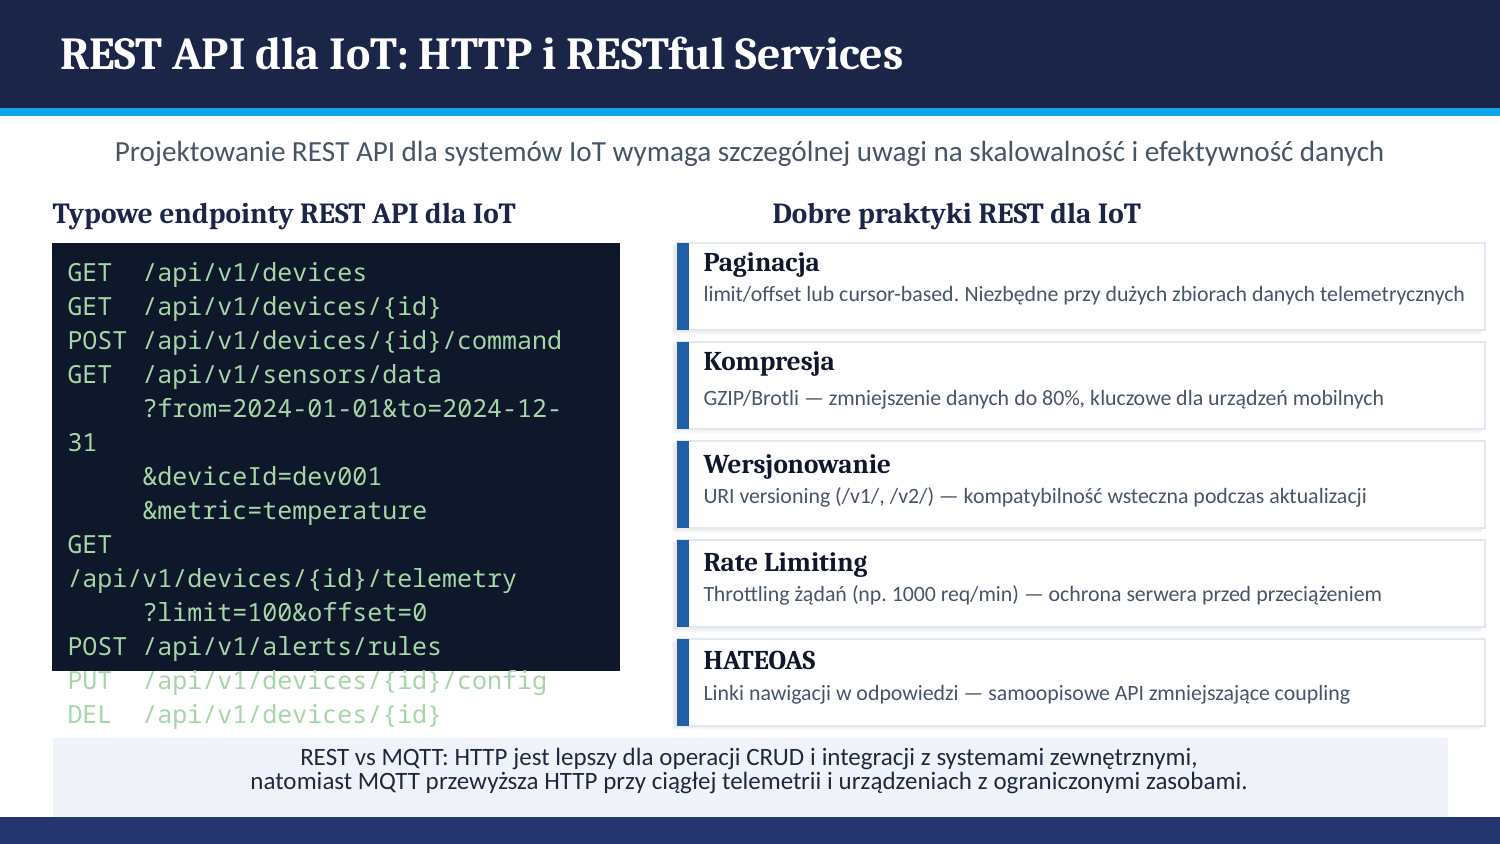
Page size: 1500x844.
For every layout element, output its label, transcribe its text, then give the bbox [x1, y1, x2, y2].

text_box Wersjonowanie [704, 446, 1476, 482]
text_box URI versioning (/v1/, /v2/) — kompatybilność wsteczna podczas aktualizacji [704, 482, 1476, 513]
text_box Kompresja [704, 344, 1476, 380]
text_box REST vs MQTT: HTTP jest lepszy dla operacji CRUD i integracji z systemami zewnętrznymi, natomiast MQTT przewyższa HTTP przy ciągłej telemetrii i urządzeniach z ograniczonymi zasobami. [53, 738, 1448, 817]
text_box Linki nawigacji w odpowiedzi — samoopisowe API zmniejszające coupling [704, 679, 1476, 711]
text_box [677, 540, 1485, 627]
text_box [0, 0, 1500, 116]
text_box Projektowanie REST API dla systemów IoT wymaga szczególnej uwagi na skalowalność i efektywność danych [60, 127, 1440, 180]
text_box Dobre praktyki REST dla IoT [773, 192, 1448, 237]
text_box [0, 817, 1500, 844]
text_box REST API dla IoT: HTTP i RESTful Services [60, 6, 1440, 104]
text_box Rate Limiting [704, 548, 1476, 576]
text_box [677, 243, 1485, 330]
text_box [677, 639, 1485, 726]
text_box GET /api/v1/devices GET /api/v1/devices/{id} POST /api/v1/devices/{id}/command GET /api/v1/sensors/data ?from=2024-01-01&to=2024-12-31 &deviceId=dev001 &metric=temperature GET /api/v1/devices/{id}/telemetry ?limit=100&offset=0 POST /api/v1/alerts/rules PUT /api/v1/devices/{id}/config DEL /api/v1/devices/{id} [67, 255, 591, 663]
text_box [677, 342, 1485, 429]
text_box GZIP/Brotli — zmniejszenie danych do 80%, kluczowe dla urządzeń mobilnych [704, 387, 1476, 414]
text_box HATEOAS [704, 642, 1476, 679]
text_box [52, 243, 620, 671]
text_box [677, 441, 1485, 528]
text_box Paginacja [704, 242, 1476, 278]
text_box Typowe endpointy REST API dla IoT [52, 192, 620, 237]
text_box Throttling żądań (np. 1000 req/min) — ochrona serwera przed przeciążeniem [704, 580, 1476, 612]
text_box limit/offset lub cursor-based. Niezbędne przy dużych zbiorach danych telemetrycznych [704, 278, 1476, 315]
